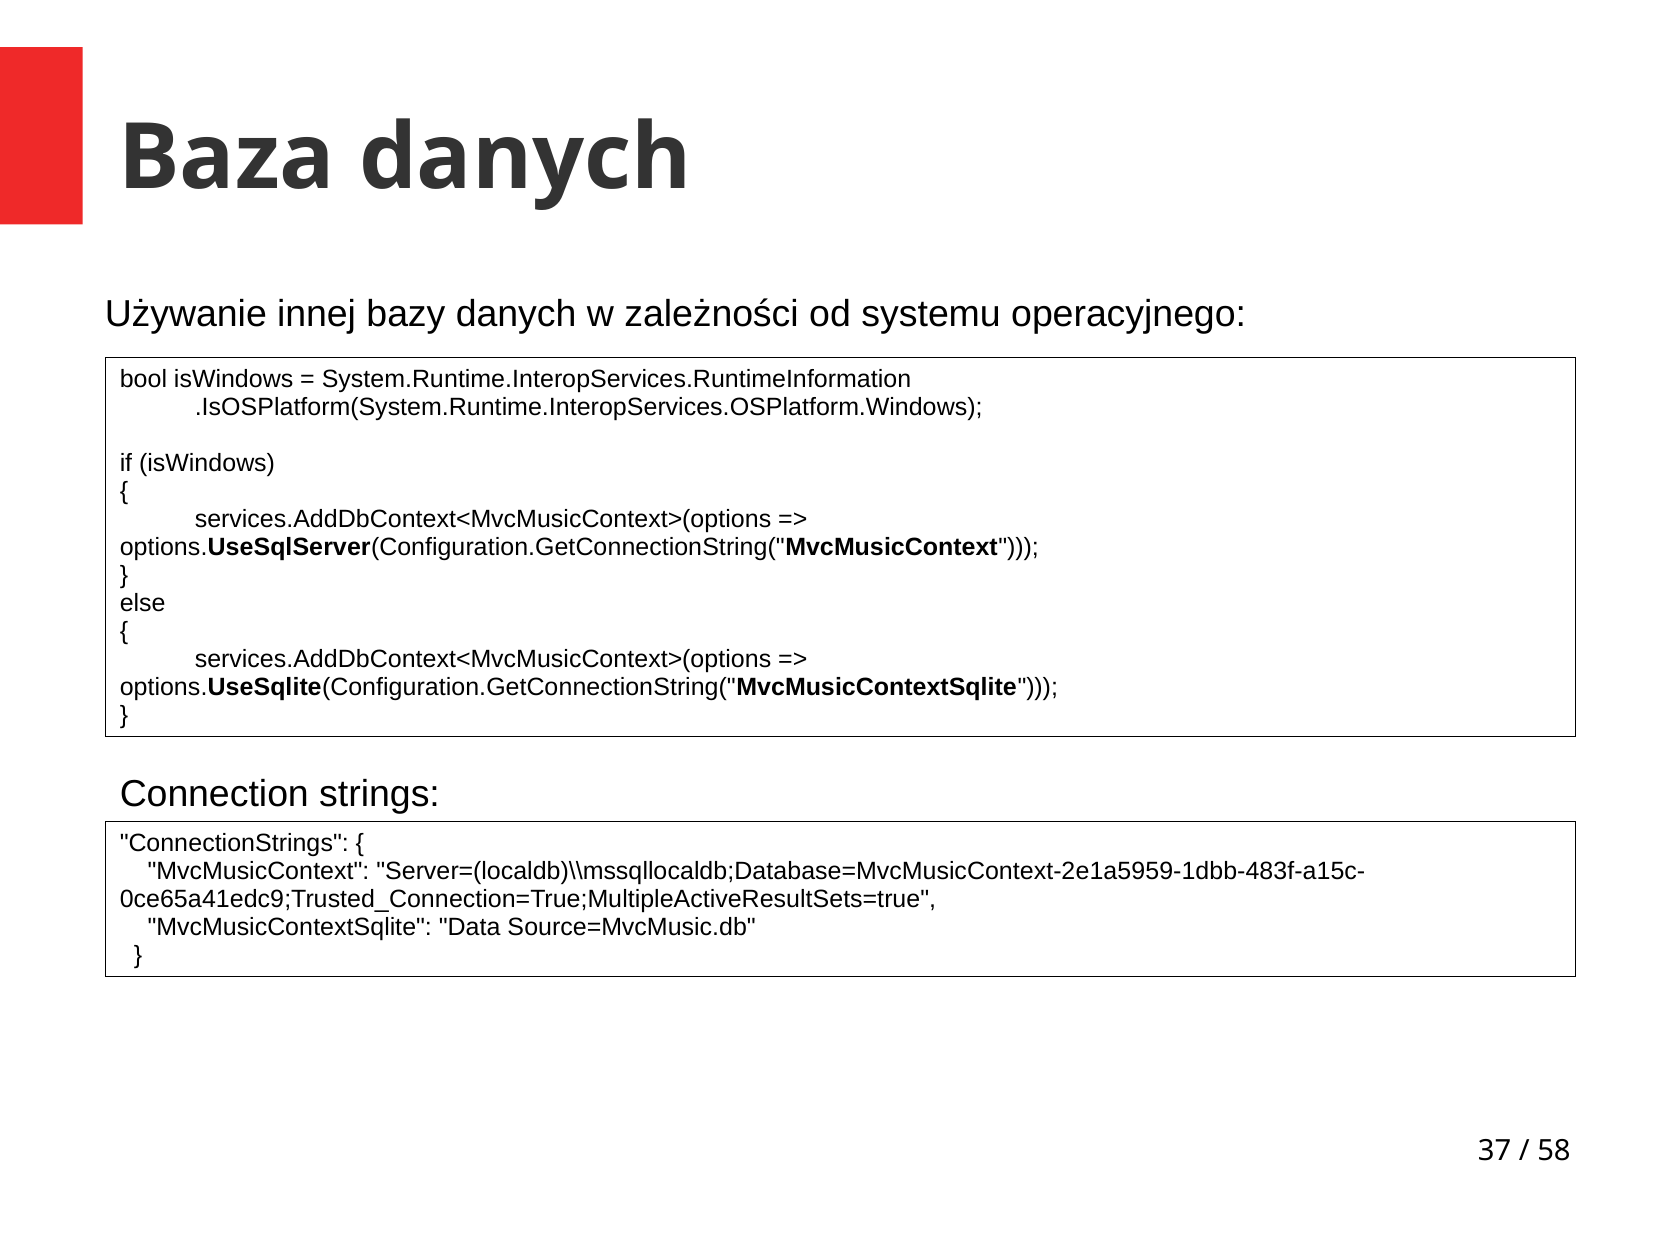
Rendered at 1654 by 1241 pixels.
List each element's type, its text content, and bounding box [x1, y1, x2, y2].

title Baza danych [118, 49, 1571, 257]
text_box Używanie innej bazy danych w zależności od systemu operacyjnego: [90, 285, 1516, 342]
text_box bool isWindows = System.Runtime.InteropServices.RuntimeInformation .IsOSPlatform(System.Runtime.InteropServices.OSPlatform.Windows); if (isWindows) { services.AddDbContext<MvcMusicContext>(options => options.UseSqlServer(Configuration.GetConnectionString("MvcMusicContext"))); } else { services.AddDbContext<MvcMusicContext>(options => options.UseSqlite(Configuration.GetConnectionString("MvcMusicContextSqlite"))); } [105, 357, 1576, 737]
text_box "ConnectionStrings": { "MvcMusicContext": "Server=(localdb)\\mssqllocaldb;Database=MvcMusicContext-2e1a5959-1dbb-483f-a15c-0ce65a41edc9;Trusted_Connection=True;MultipleActiveResultSets=true", "MvcMusicContextSqlite": "Data Source=MvcMusic.db" } [105, 821, 1576, 977]
text_box Connection strings: [105, 765, 1576, 821]
